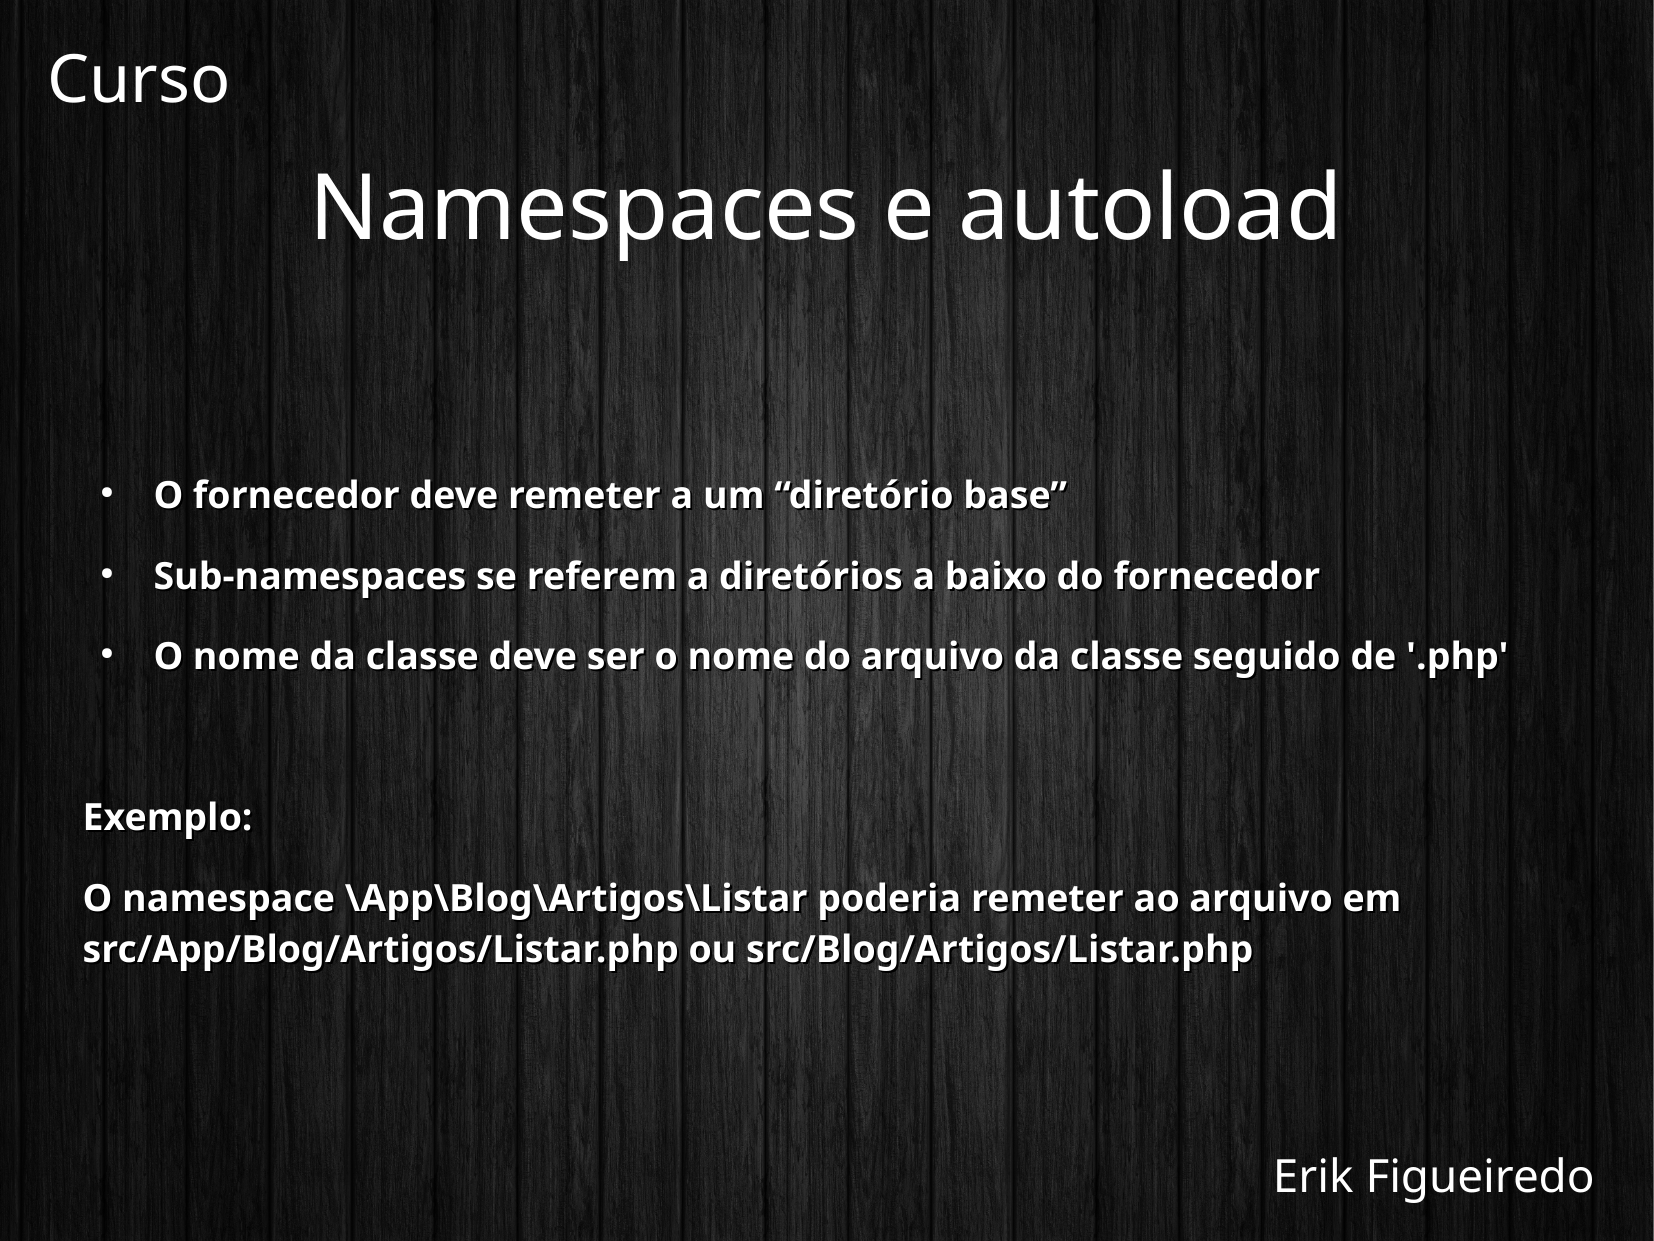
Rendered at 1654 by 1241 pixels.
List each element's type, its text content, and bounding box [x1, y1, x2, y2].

text_box Erik Figueiredo [768, 1133, 1595, 1217]
picture [0, 0, 1654, 1241]
title Namespaces e autoload [82, 129, 1571, 278]
text_box Curso [47, 35, 1087, 119]
list O fornecedor deve remeter a um “diretório base” Sub-namespaces se referem a diretórios a baixo do fornecedor O nome da classe deve ser o nome do arquivo da classe seguido de '.php' Exemplo: O namespace \App\Blog\Artigos\Listar poderia remeter ao arquivo em src/App/Blog/Artigos/Listar.php ou src/Blog/Artigos/Listar.php [82, 311, 1571, 1131]
